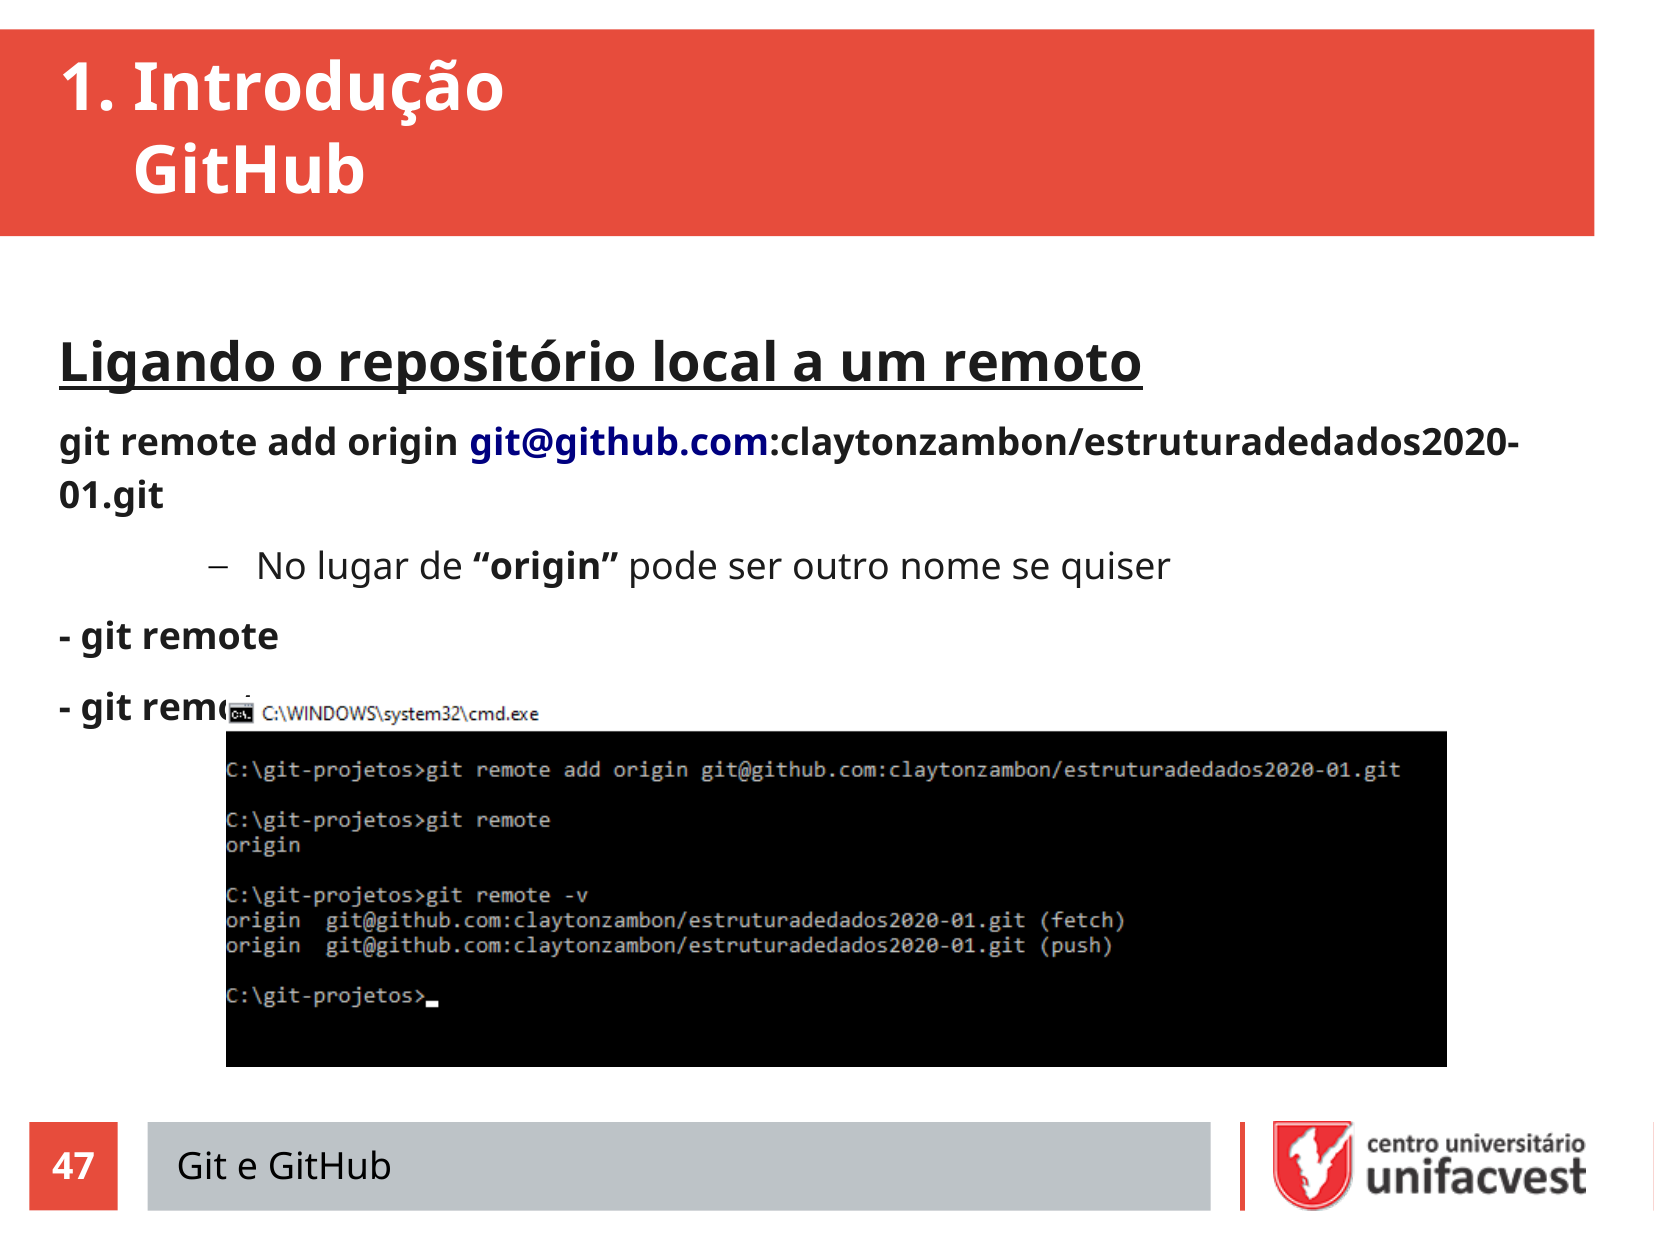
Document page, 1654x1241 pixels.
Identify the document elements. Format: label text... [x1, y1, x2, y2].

picture [1273, 1121, 1586, 1211]
picture [226, 697, 1447, 1067]
title 1. Introdução GitHub [59, 59, 1595, 207]
list Ligando o repositório local a um remoto git remote add origin git@github.com:claytonzambon/estruturadedados2020-01.git No lugar de “origin” pode ser outro nome se quiser - git remote - git remote -v [59, 324, 1566, 1093]
text_box [1245, 1120, 1654, 1212]
text_box Git e GitHub [161, 1132, 1212, 1196]
